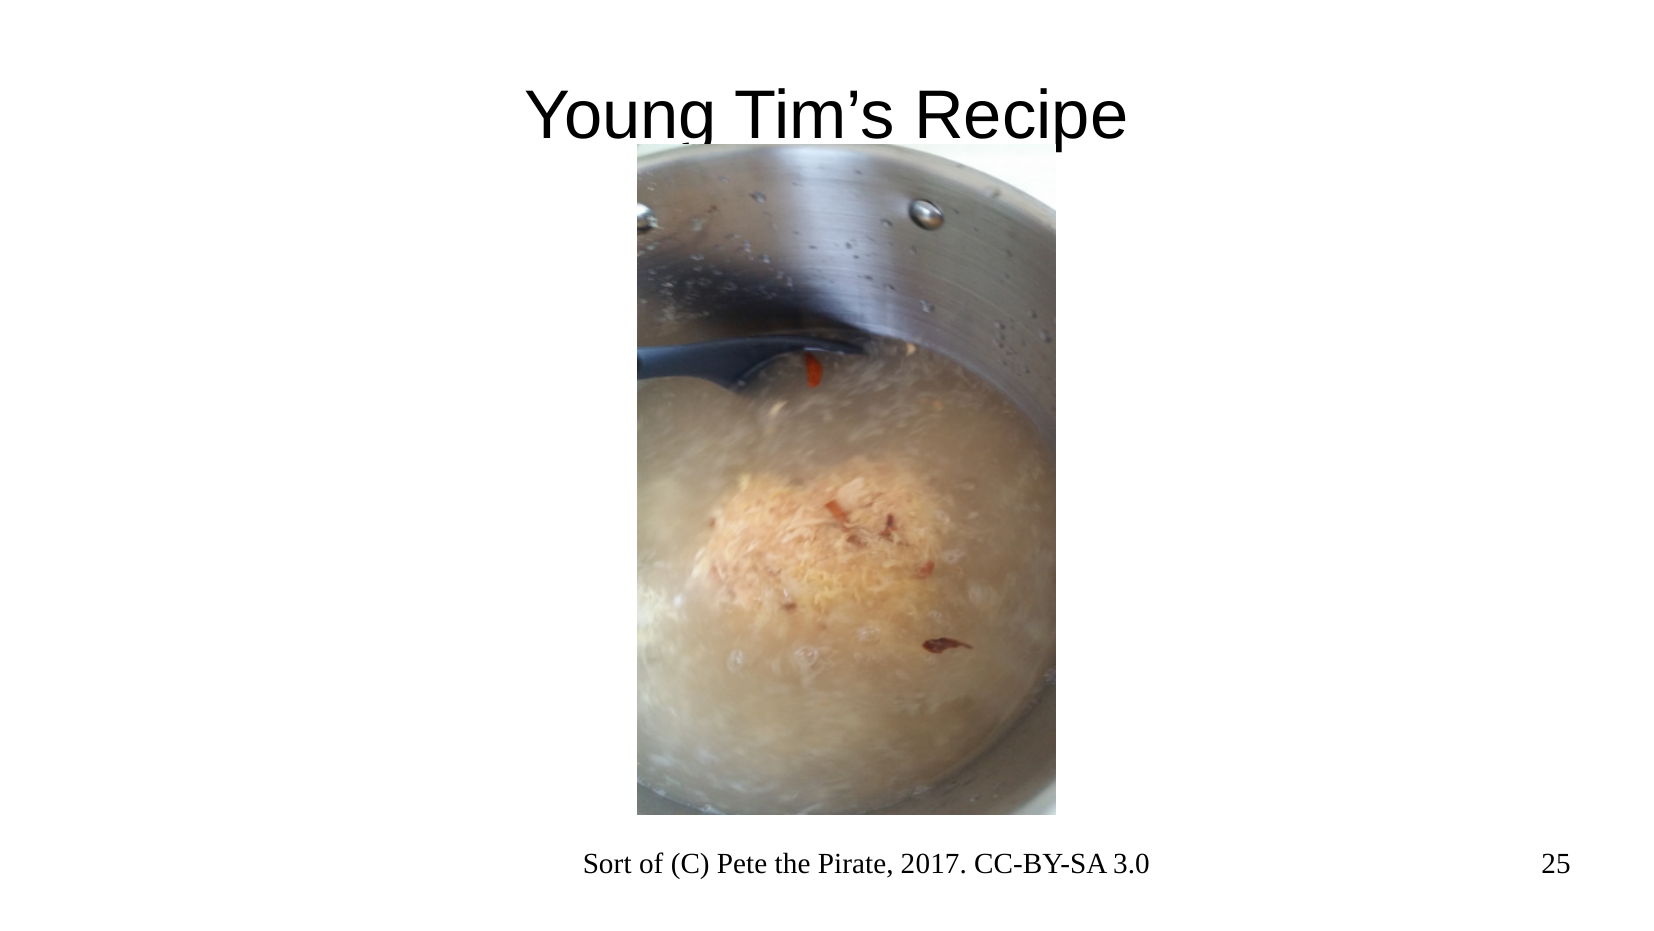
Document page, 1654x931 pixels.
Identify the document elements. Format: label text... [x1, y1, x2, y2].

title Young Tim’s Recipe [82, 37, 1571, 193]
picture [637, 144, 1056, 815]
